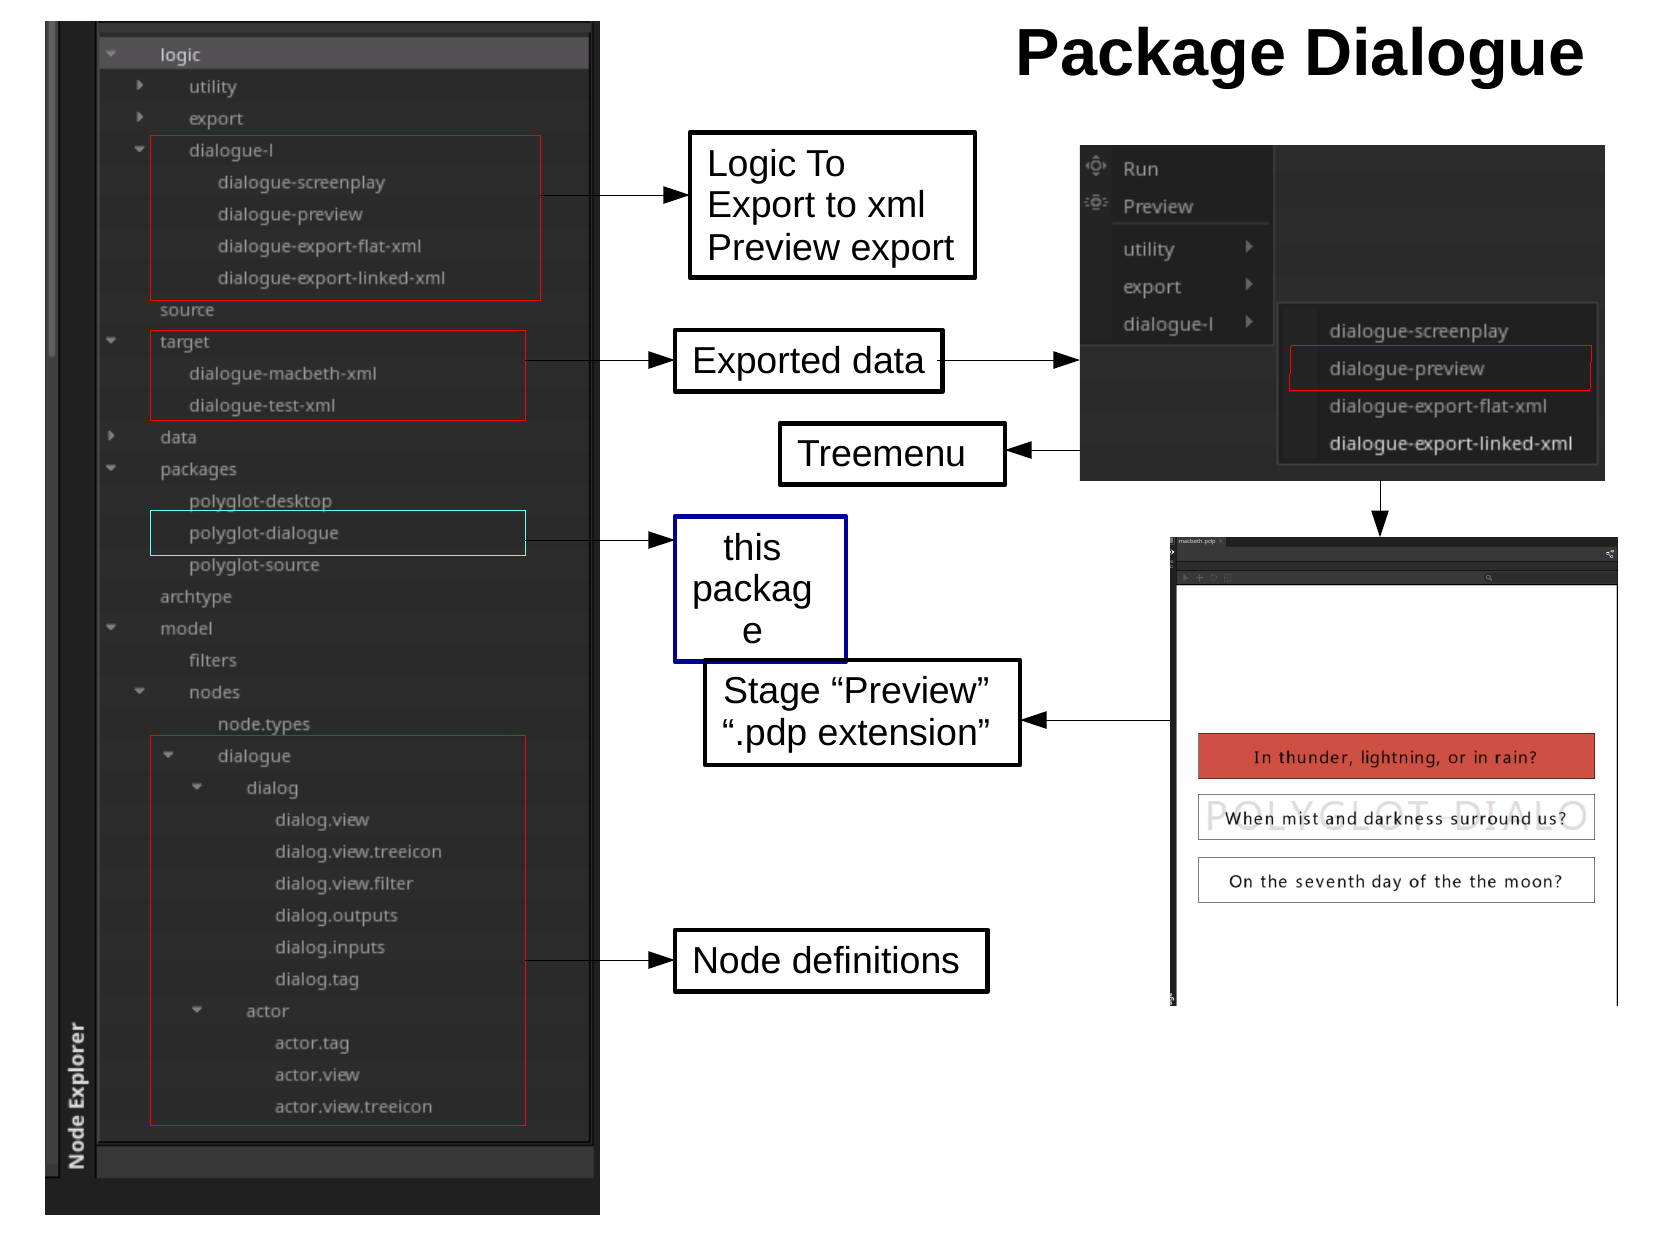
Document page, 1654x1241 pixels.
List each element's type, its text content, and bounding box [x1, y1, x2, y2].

picture [151, 511, 525, 555]
picture [45, 21, 601, 1216]
text_box this package [675, 516, 846, 662]
picture [151, 736, 525, 1125]
picture [1080, 145, 1606, 481]
text_box Stage “Preview” “.pdp extension” [705, 660, 1021, 766]
picture [1170, 537, 1618, 1006]
text_box Exported data [675, 330, 943, 392]
text_box Logic To Export to xml Preview export [690, 132, 976, 278]
picture [151, 331, 525, 420]
list Package Dialogue [945, 15, 1654, 106]
text_box Node definitions [675, 930, 988, 992]
picture [151, 136, 540, 300]
text_box Treemenu [780, 423, 1006, 485]
